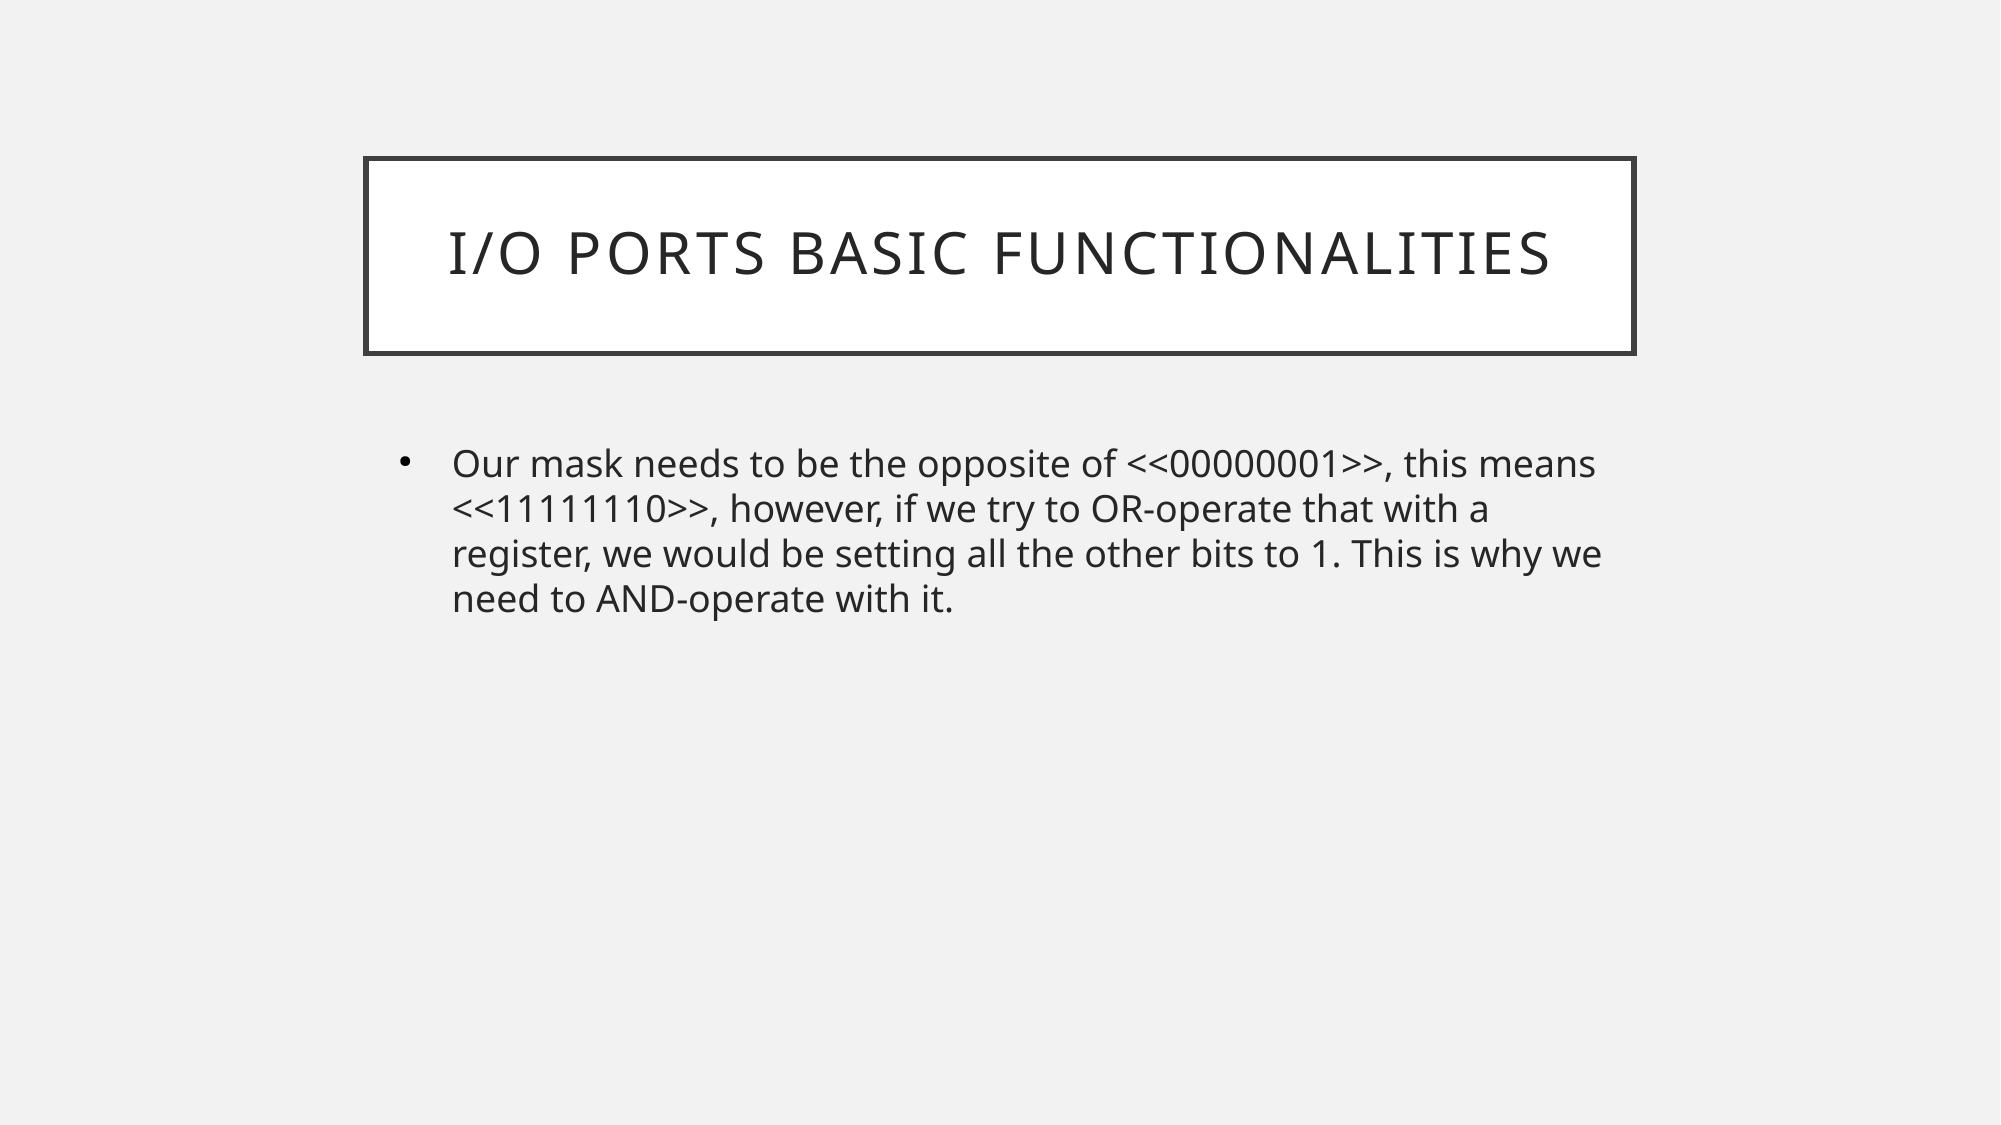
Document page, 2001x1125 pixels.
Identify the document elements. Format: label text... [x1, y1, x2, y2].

list Our mask needs to be the opposite of <<00000001>>, this means <<11111110>>, however, if we try to OR-operate that with a register, we would be setting all the other bits to 1. This is why we need to AND-operate with it. [366, 432, 1634, 942]
title i/o ports basic functionalities [366, 158, 1634, 354]
